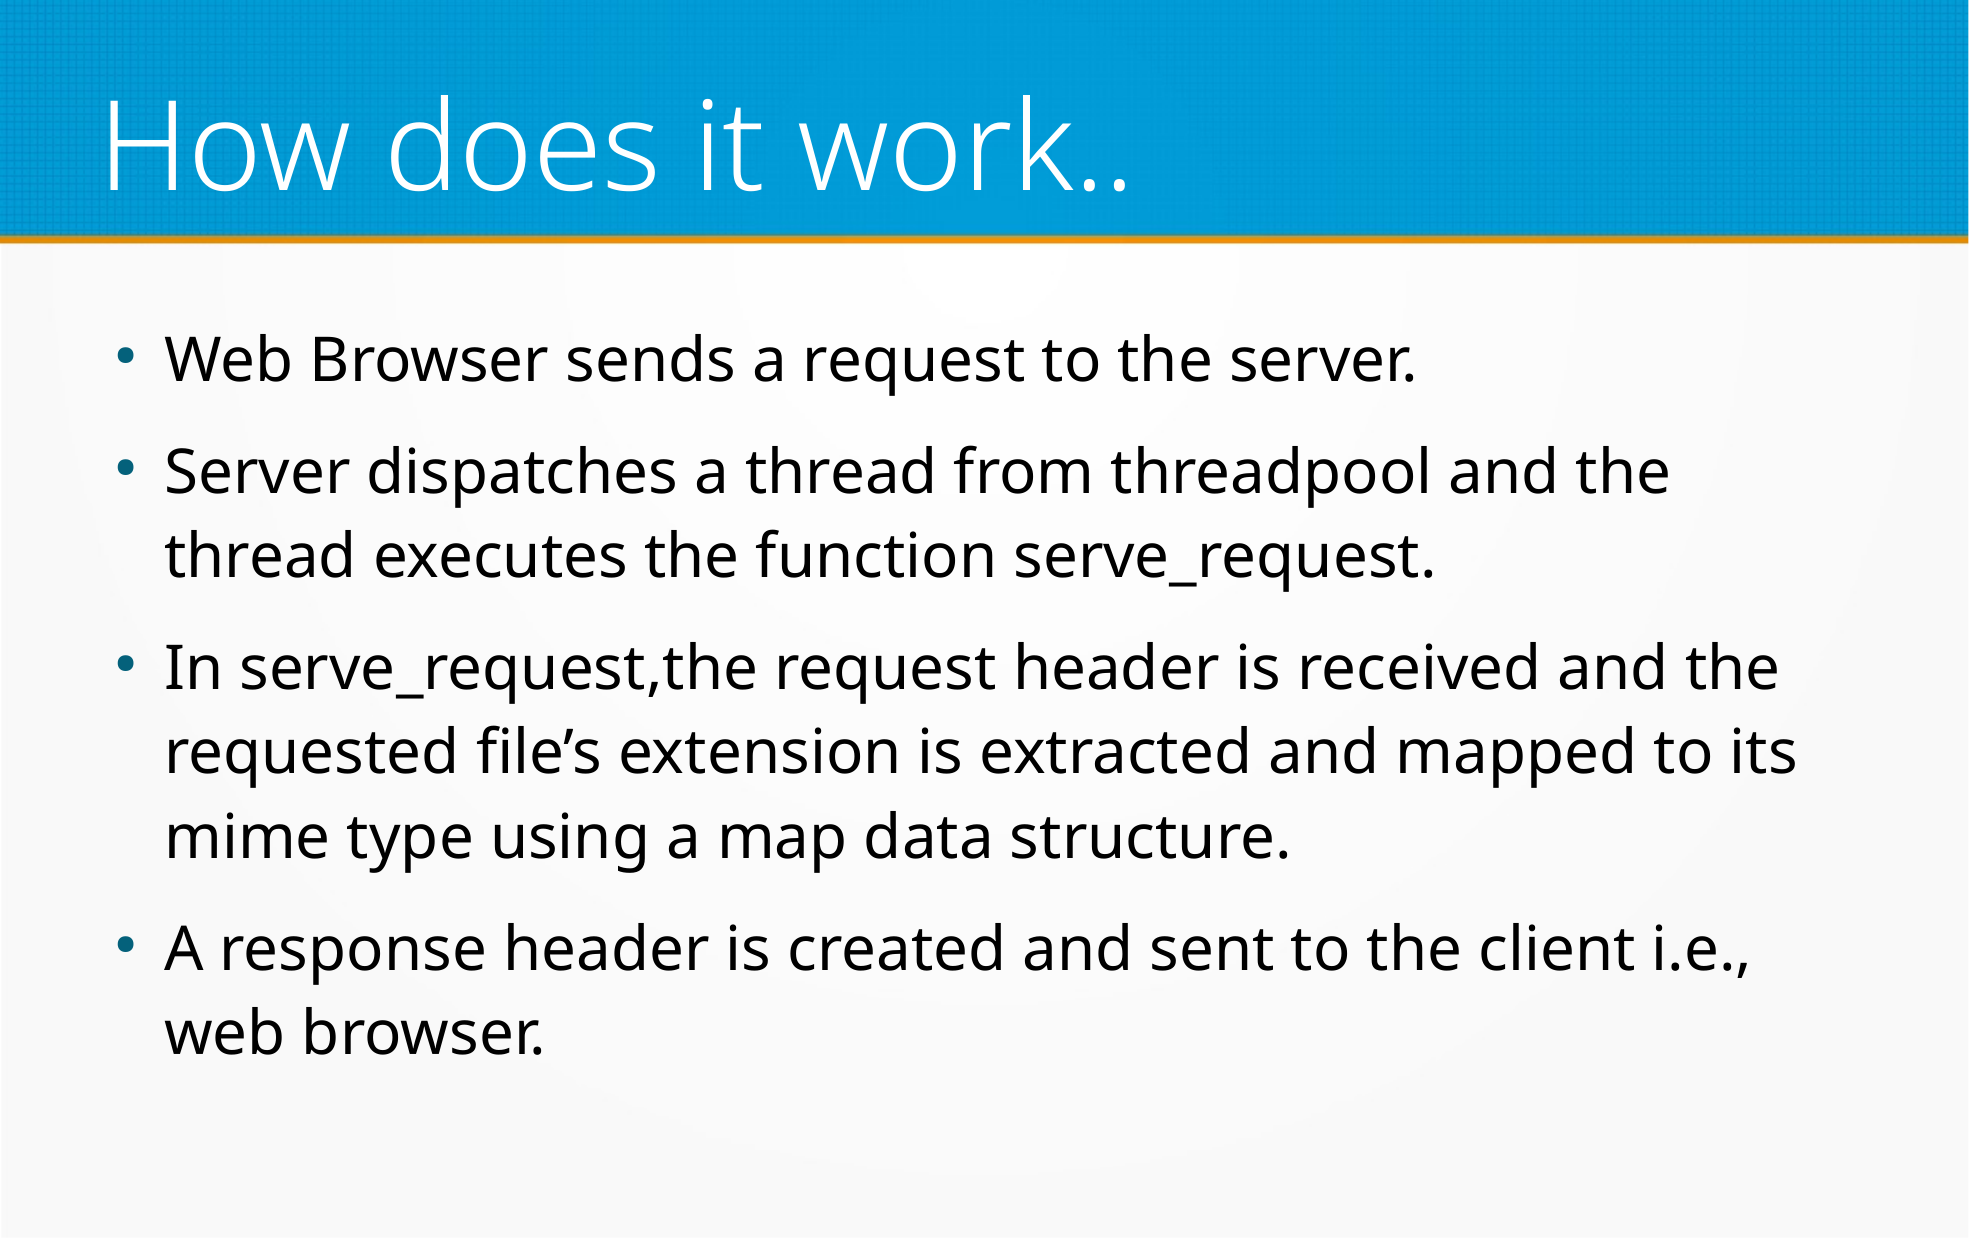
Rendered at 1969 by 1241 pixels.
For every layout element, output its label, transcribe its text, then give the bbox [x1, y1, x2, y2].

picture [0, 233, 1969, 1241]
list Web Browser sends a request to the server. Server dispatches a thread from threadpool and the thread executes the function serve_request. In serve_request,the request header is received and the requested file’s extension is extracted and mapped to its mime type using a map data structure. A response header is created and sent to the client i.e., web browser. [98, 315, 1861, 1081]
title How does it work.. [98, 19, 1870, 227]
